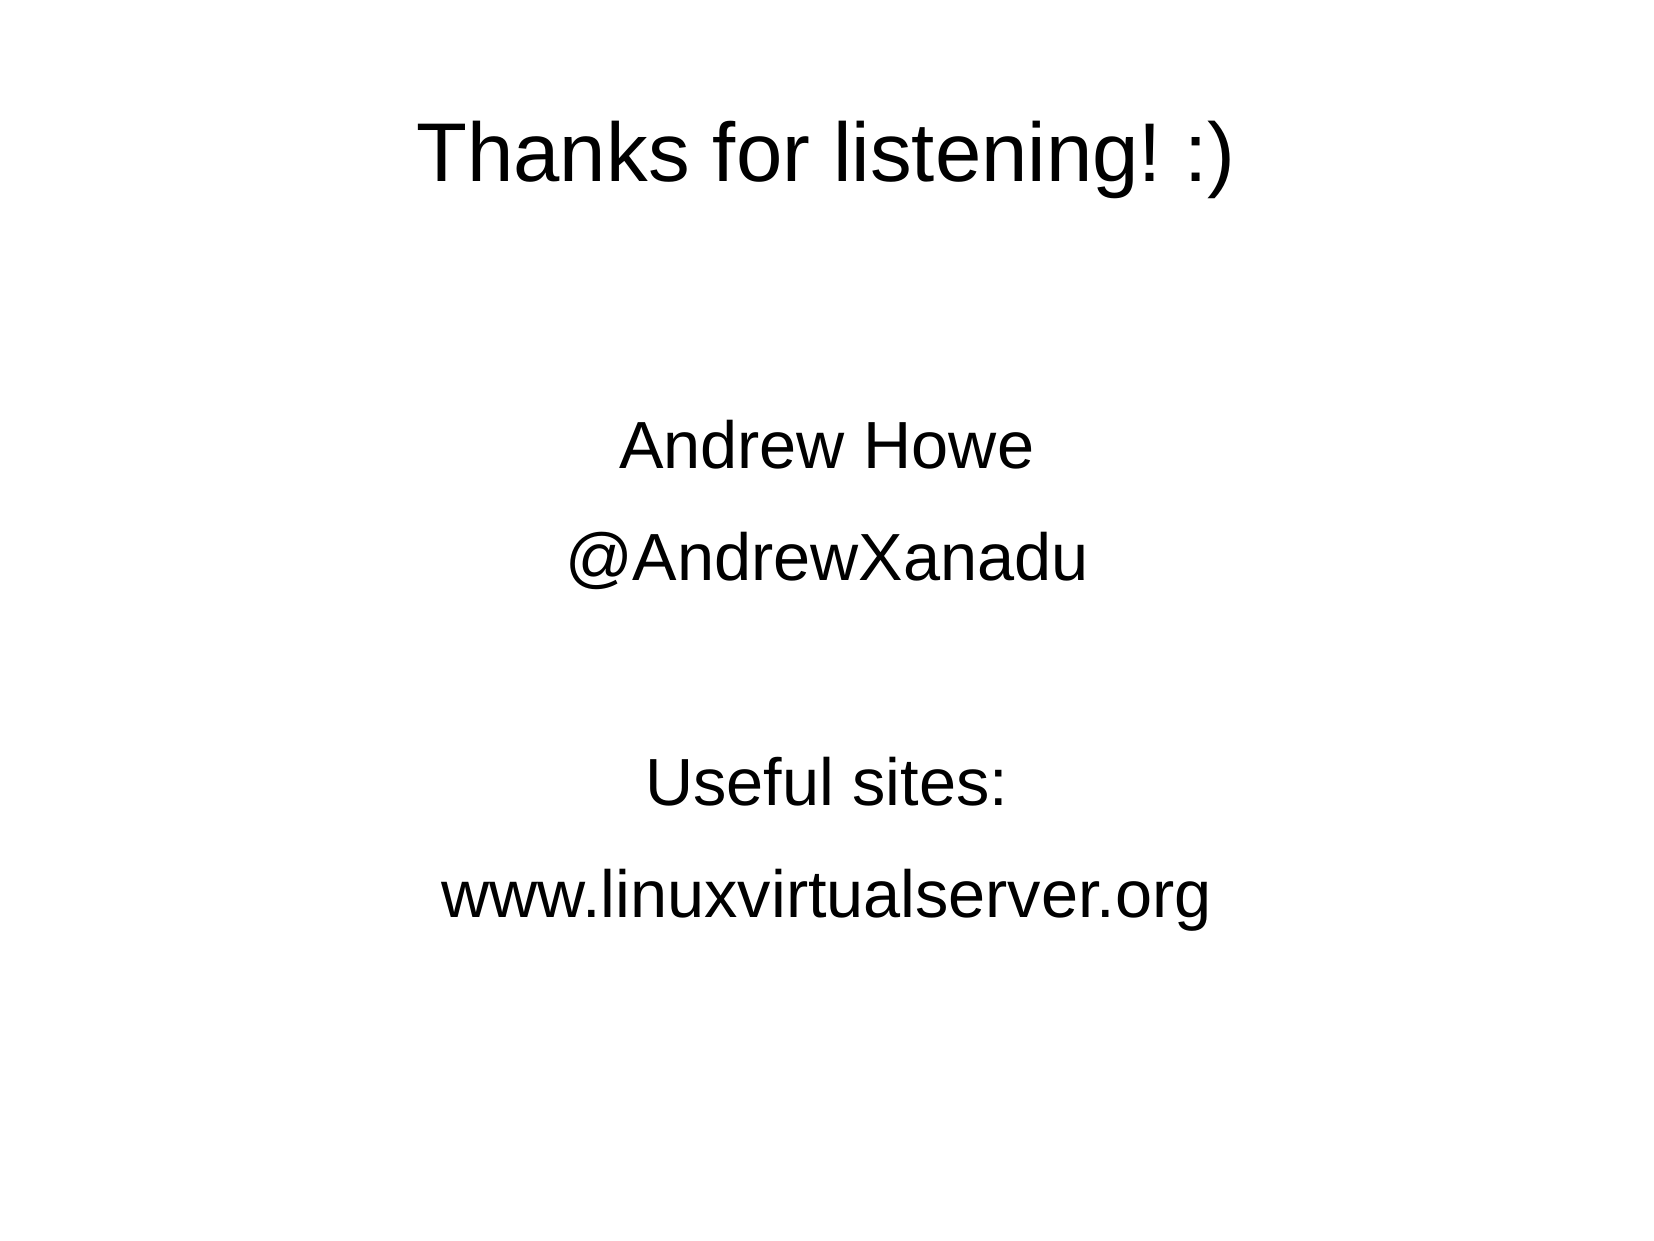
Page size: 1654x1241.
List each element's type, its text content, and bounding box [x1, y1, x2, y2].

title Thanks for listening! :) [82, 49, 1571, 257]
text_box Andrew Howe @AndrewXanadu ------------------------------------------------------------------------- Useful sites: www.linuxvirtualserver.org [0, 363, 1654, 1052]
